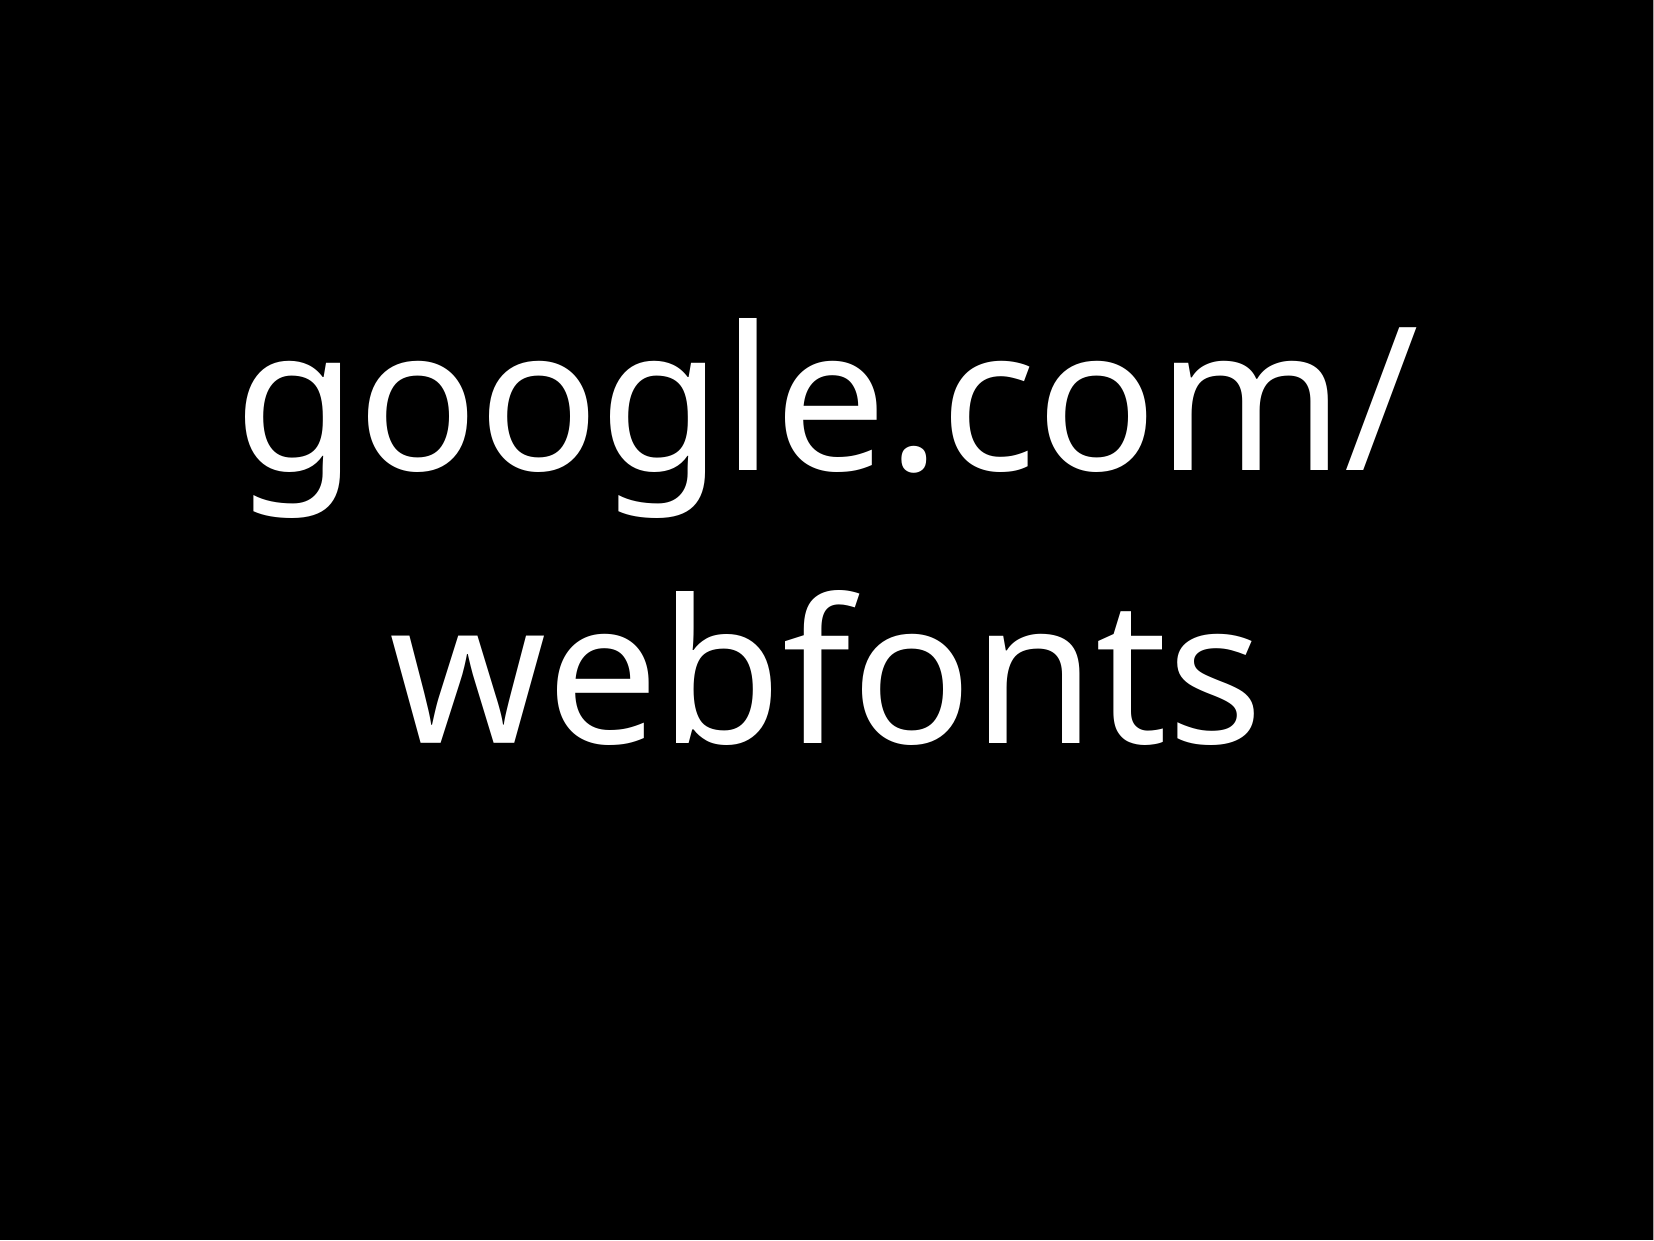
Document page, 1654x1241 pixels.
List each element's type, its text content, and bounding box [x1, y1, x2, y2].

subtitle google.com/ webfonts [82, 49, 1571, 1010]
